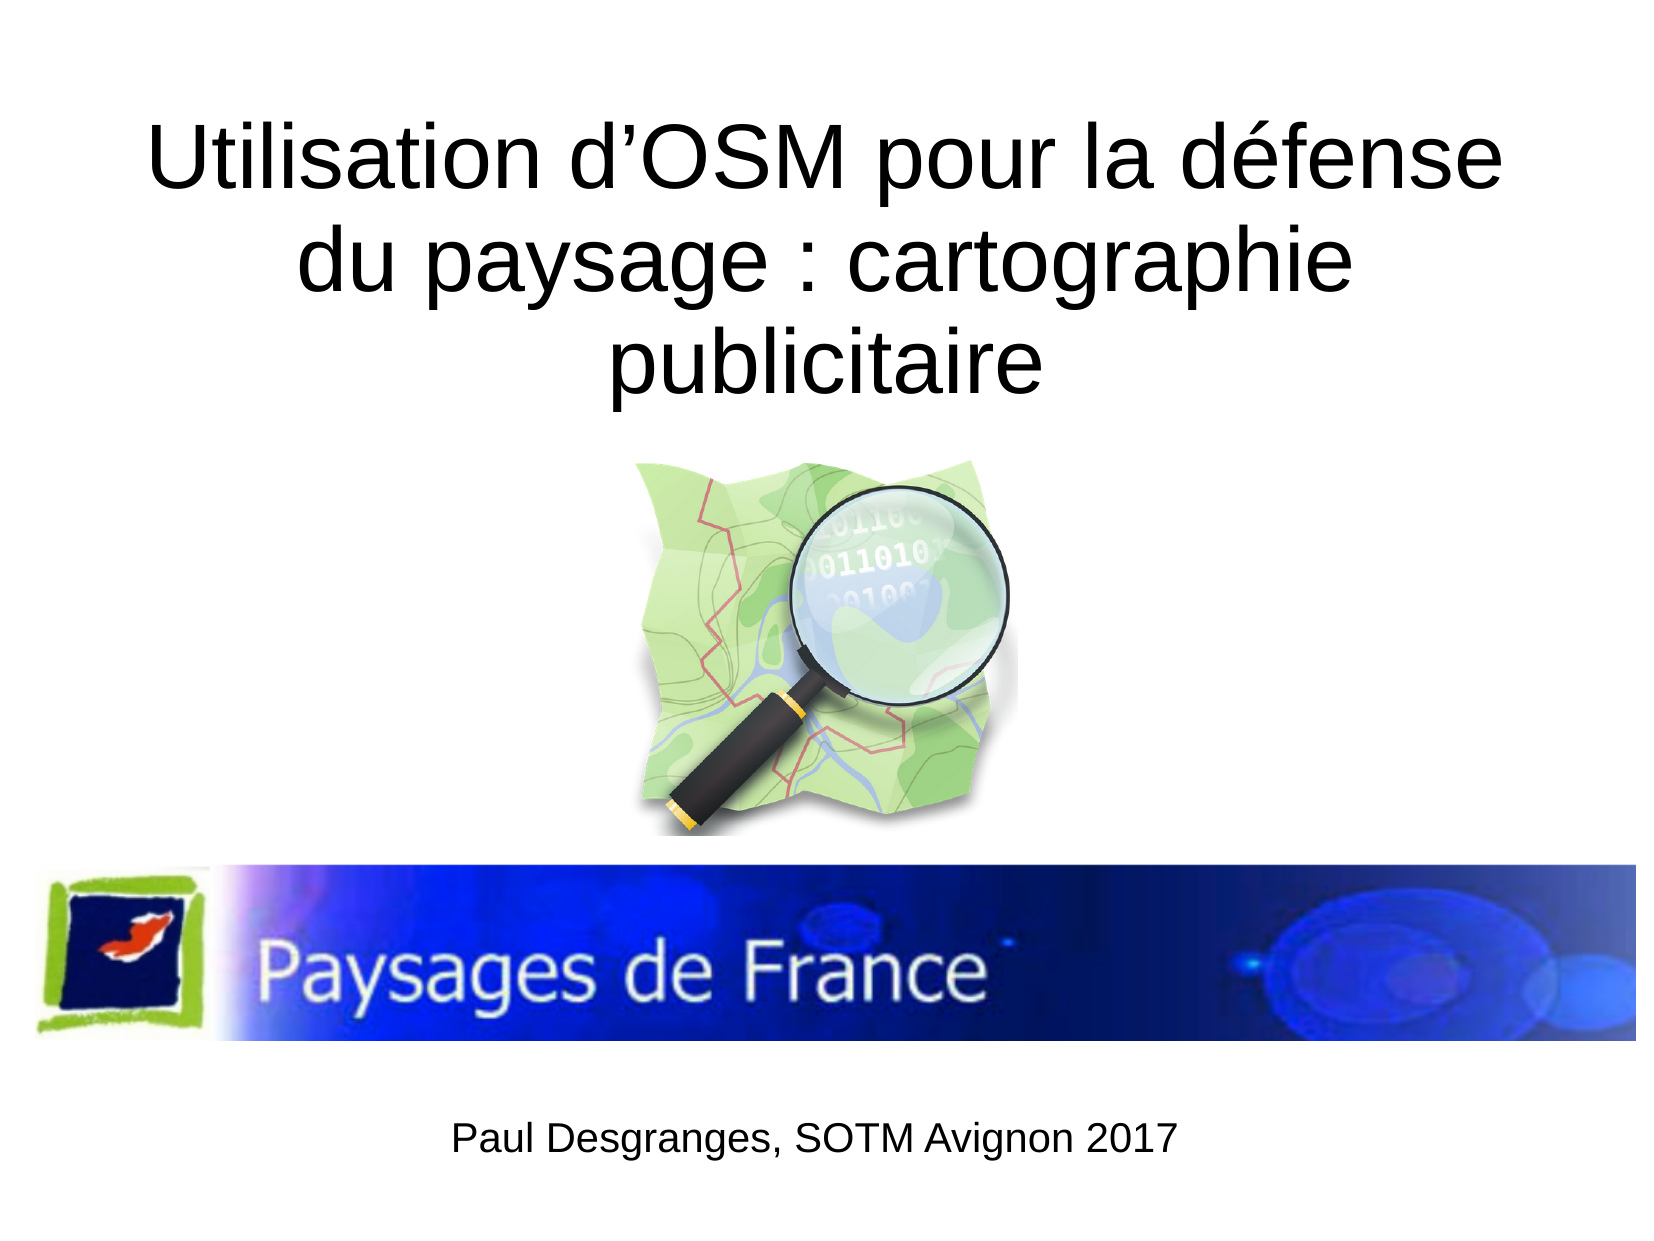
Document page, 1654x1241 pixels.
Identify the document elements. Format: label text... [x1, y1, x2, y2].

title Paul Desgranges, SOTM Avignon 2017 [70, 1102, 1559, 1174]
picture [35, 862, 1636, 1041]
picture [626, 455, 1018, 836]
title Utilisation d’OSM pour la défense du paysage : cartographie publicitaire [82, 105, 1571, 414]
